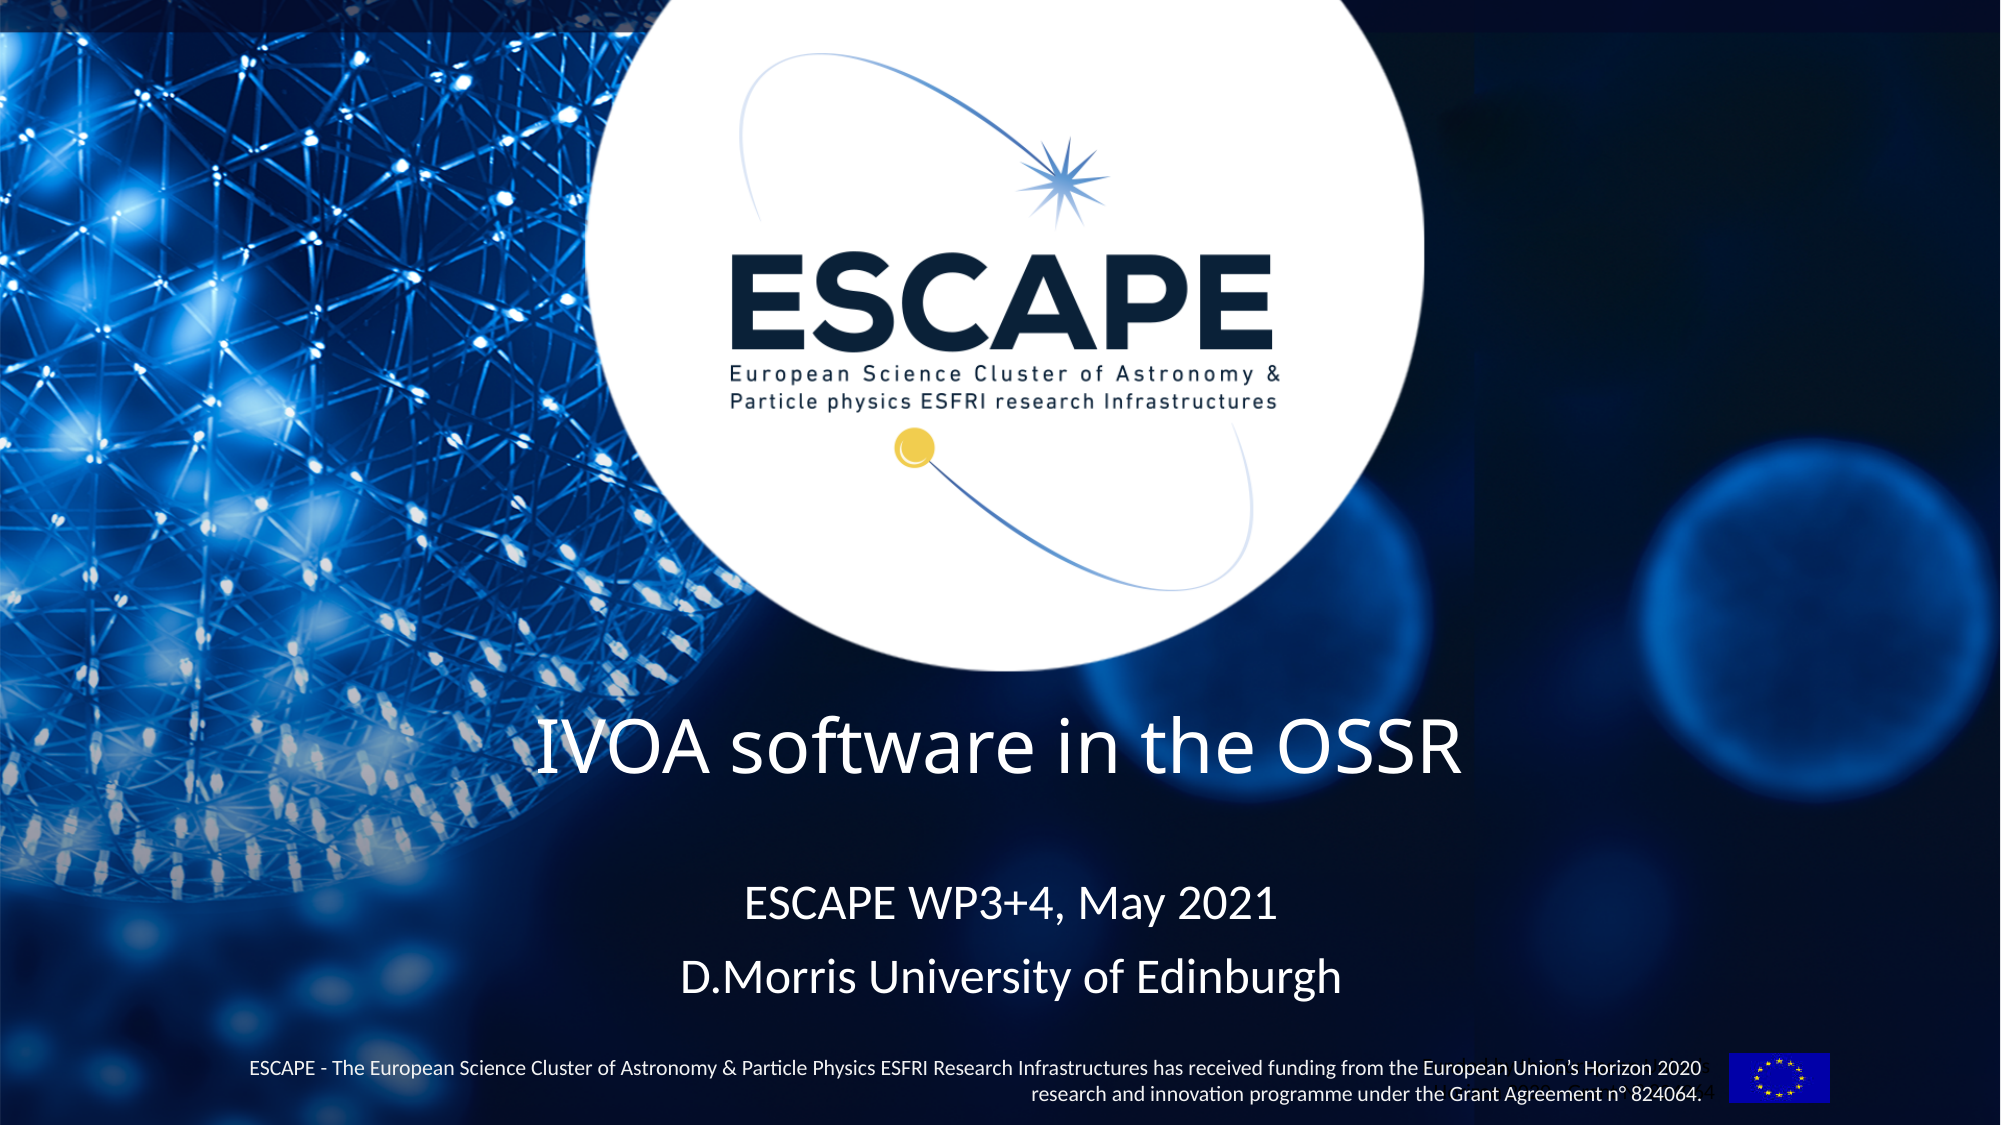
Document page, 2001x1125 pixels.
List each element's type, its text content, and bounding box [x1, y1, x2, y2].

picture [0, 0, 2001, 1125]
subtitle ESCAPE WP3+4, May 2021 D.Morris University of Edinburgh [448, 868, 1574, 1029]
title IVOA software in the OSSR [357, 679, 1642, 797]
